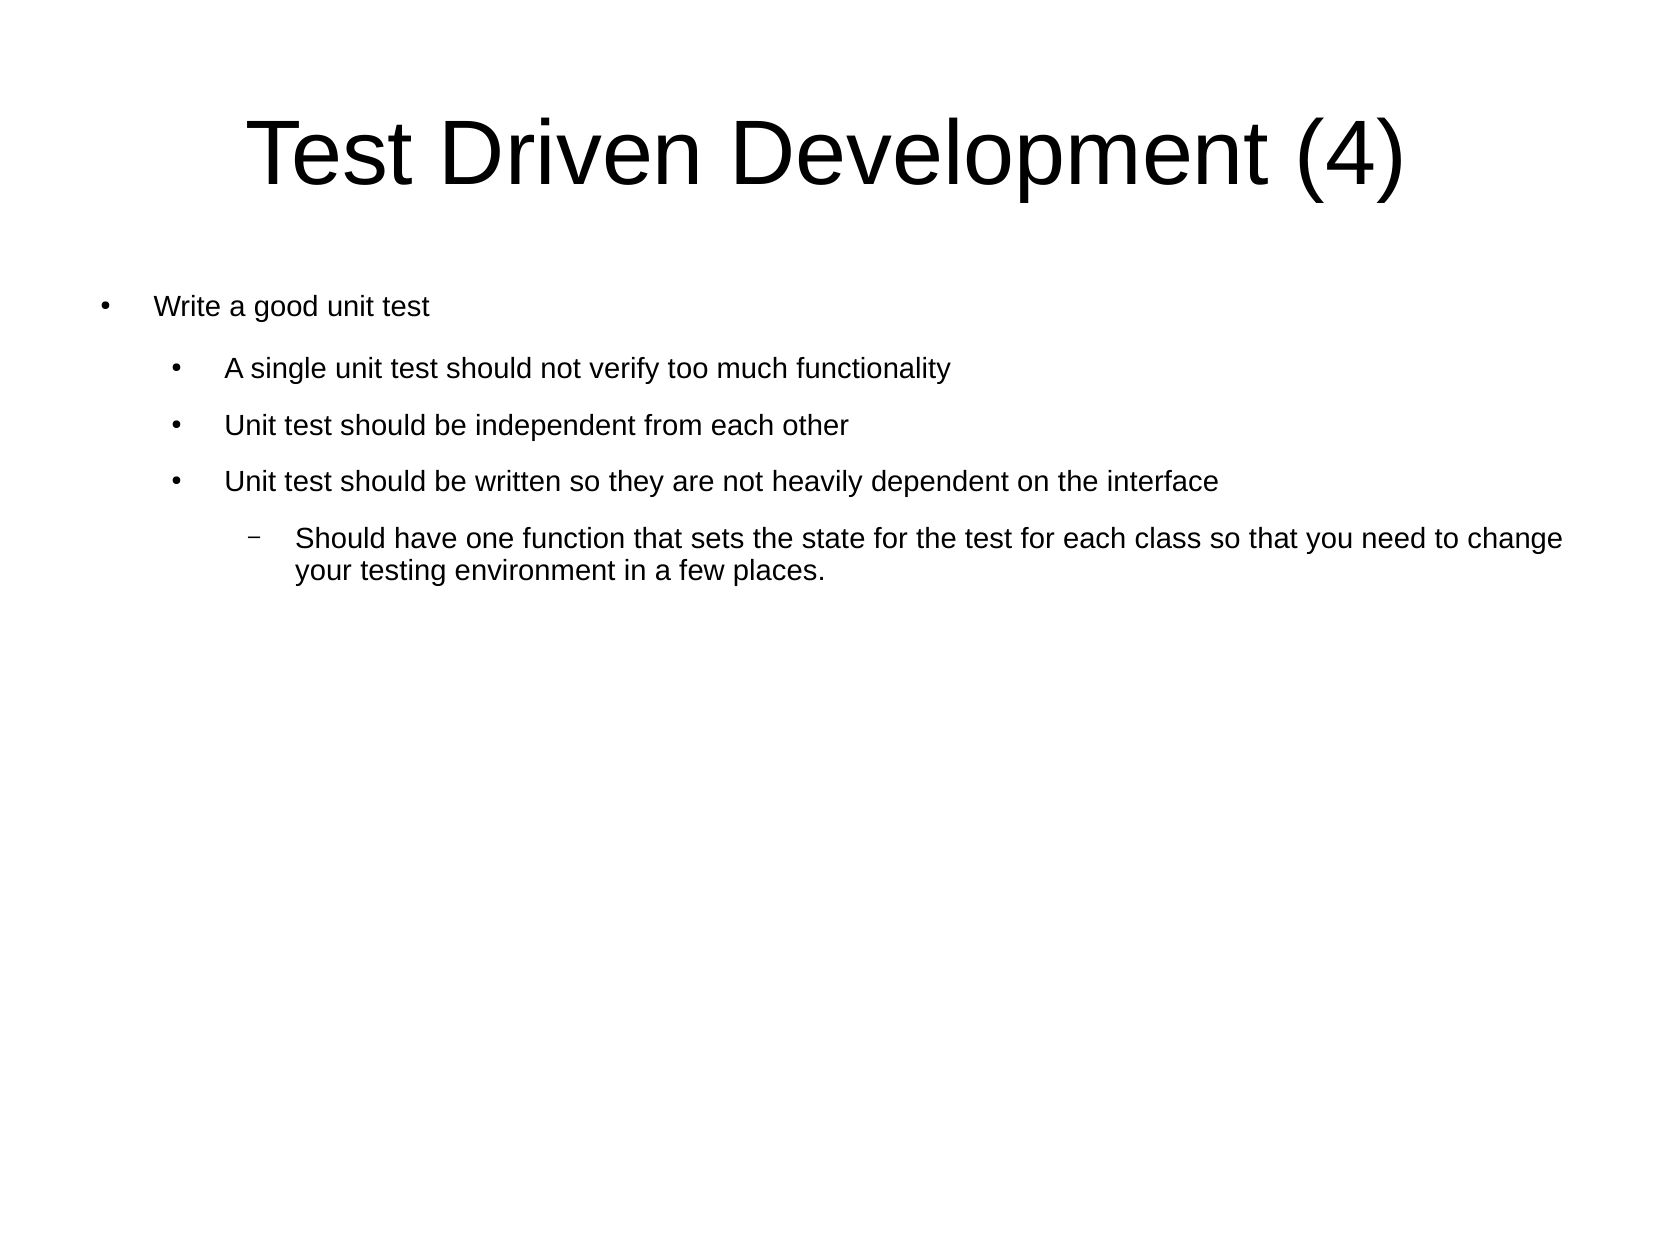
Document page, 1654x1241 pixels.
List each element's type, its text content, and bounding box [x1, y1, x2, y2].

list Write a good unit test A single unit test should not verify too much functionality Unit test should be independent from each other Unit test should be written so they are not heavily dependent on the interface Should have one function that sets the state for the test for each class so that you need to change your testing environment in a few places. [82, 290, 1571, 1109]
title Test Driven Development (4) [82, 49, 1571, 257]
